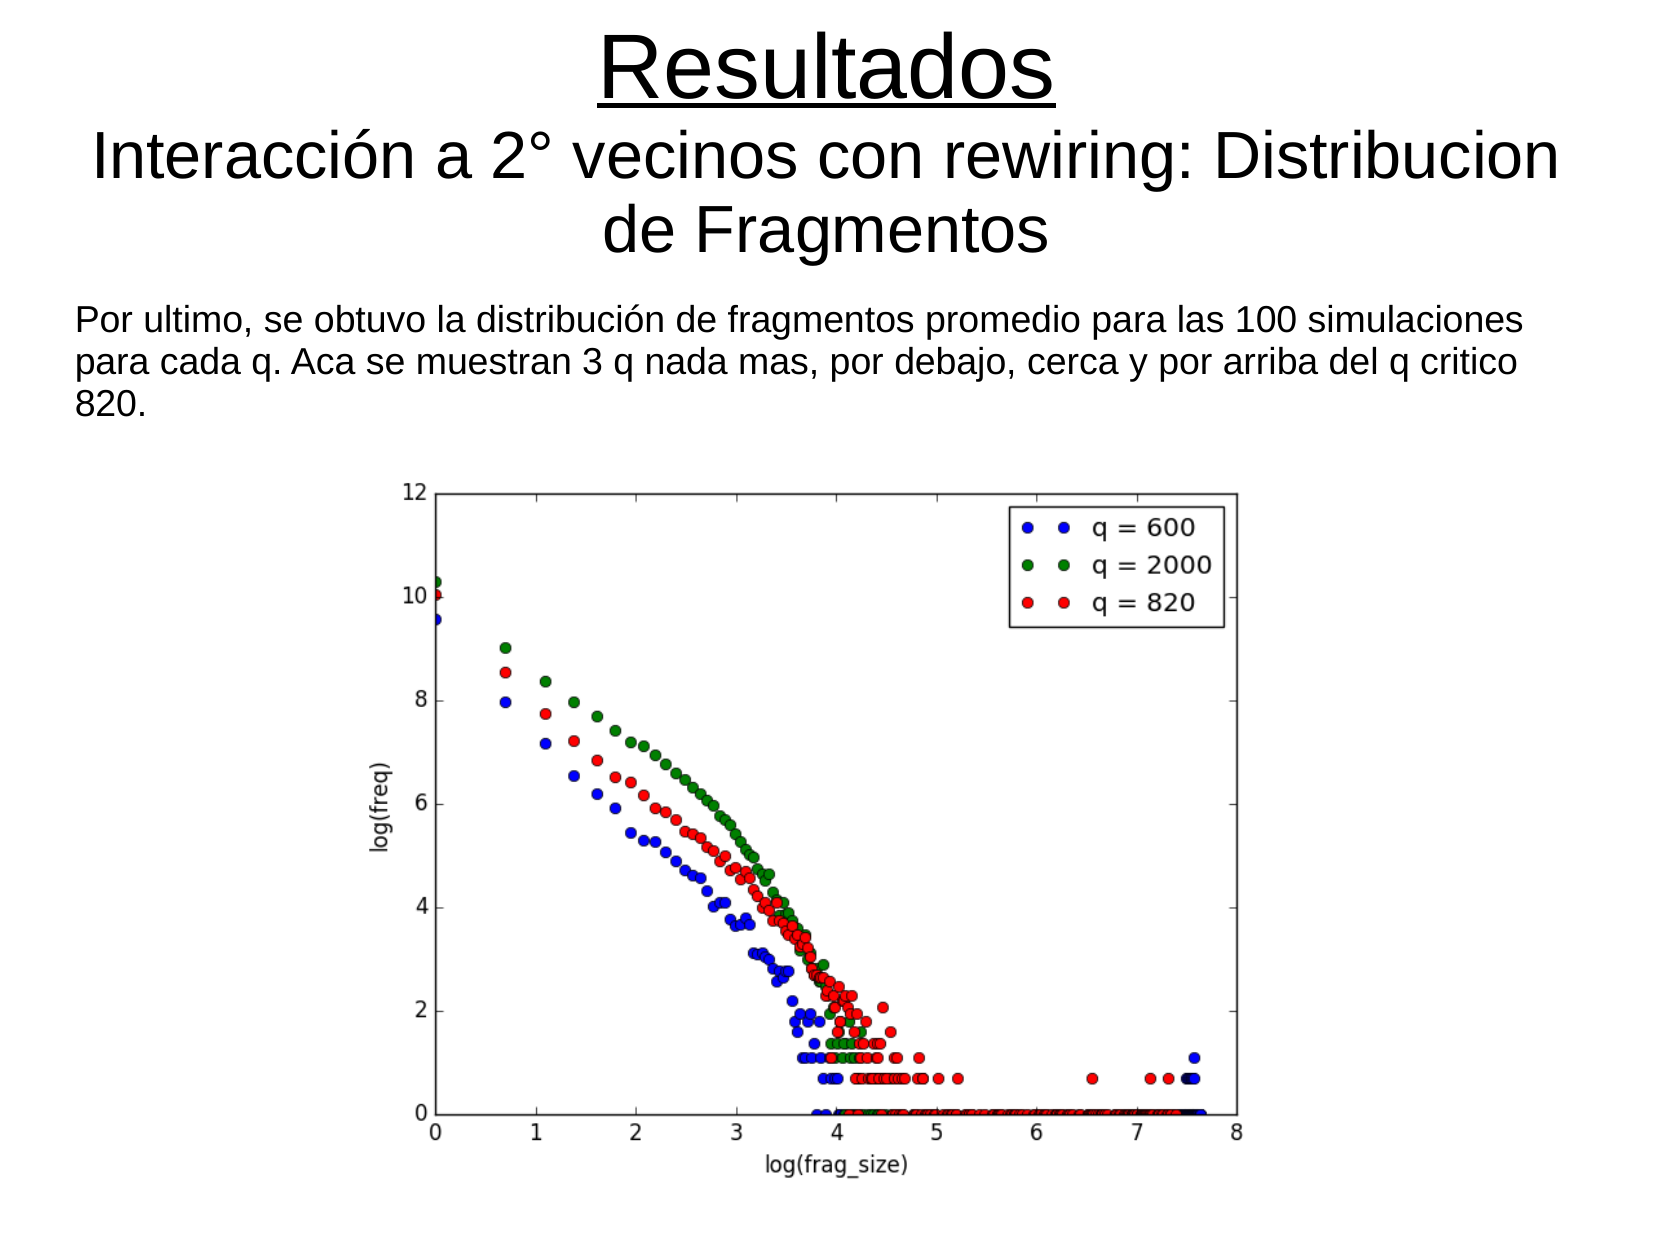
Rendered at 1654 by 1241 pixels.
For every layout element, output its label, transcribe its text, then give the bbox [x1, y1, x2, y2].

picture [344, 475, 1276, 1192]
title Resultados Interacción a 2° vecinos con rewiring: Distribucion de Fragmentos [82, 15, 1571, 268]
text_box Por ultimo, se obtuvo la distribución de fragmentos promedio para las 100 simulaciones para cada q. Aca se muestran 3 q nada mas, por debajo, cerca y por arriba del q critico 820. [60, 291, 1606, 601]
